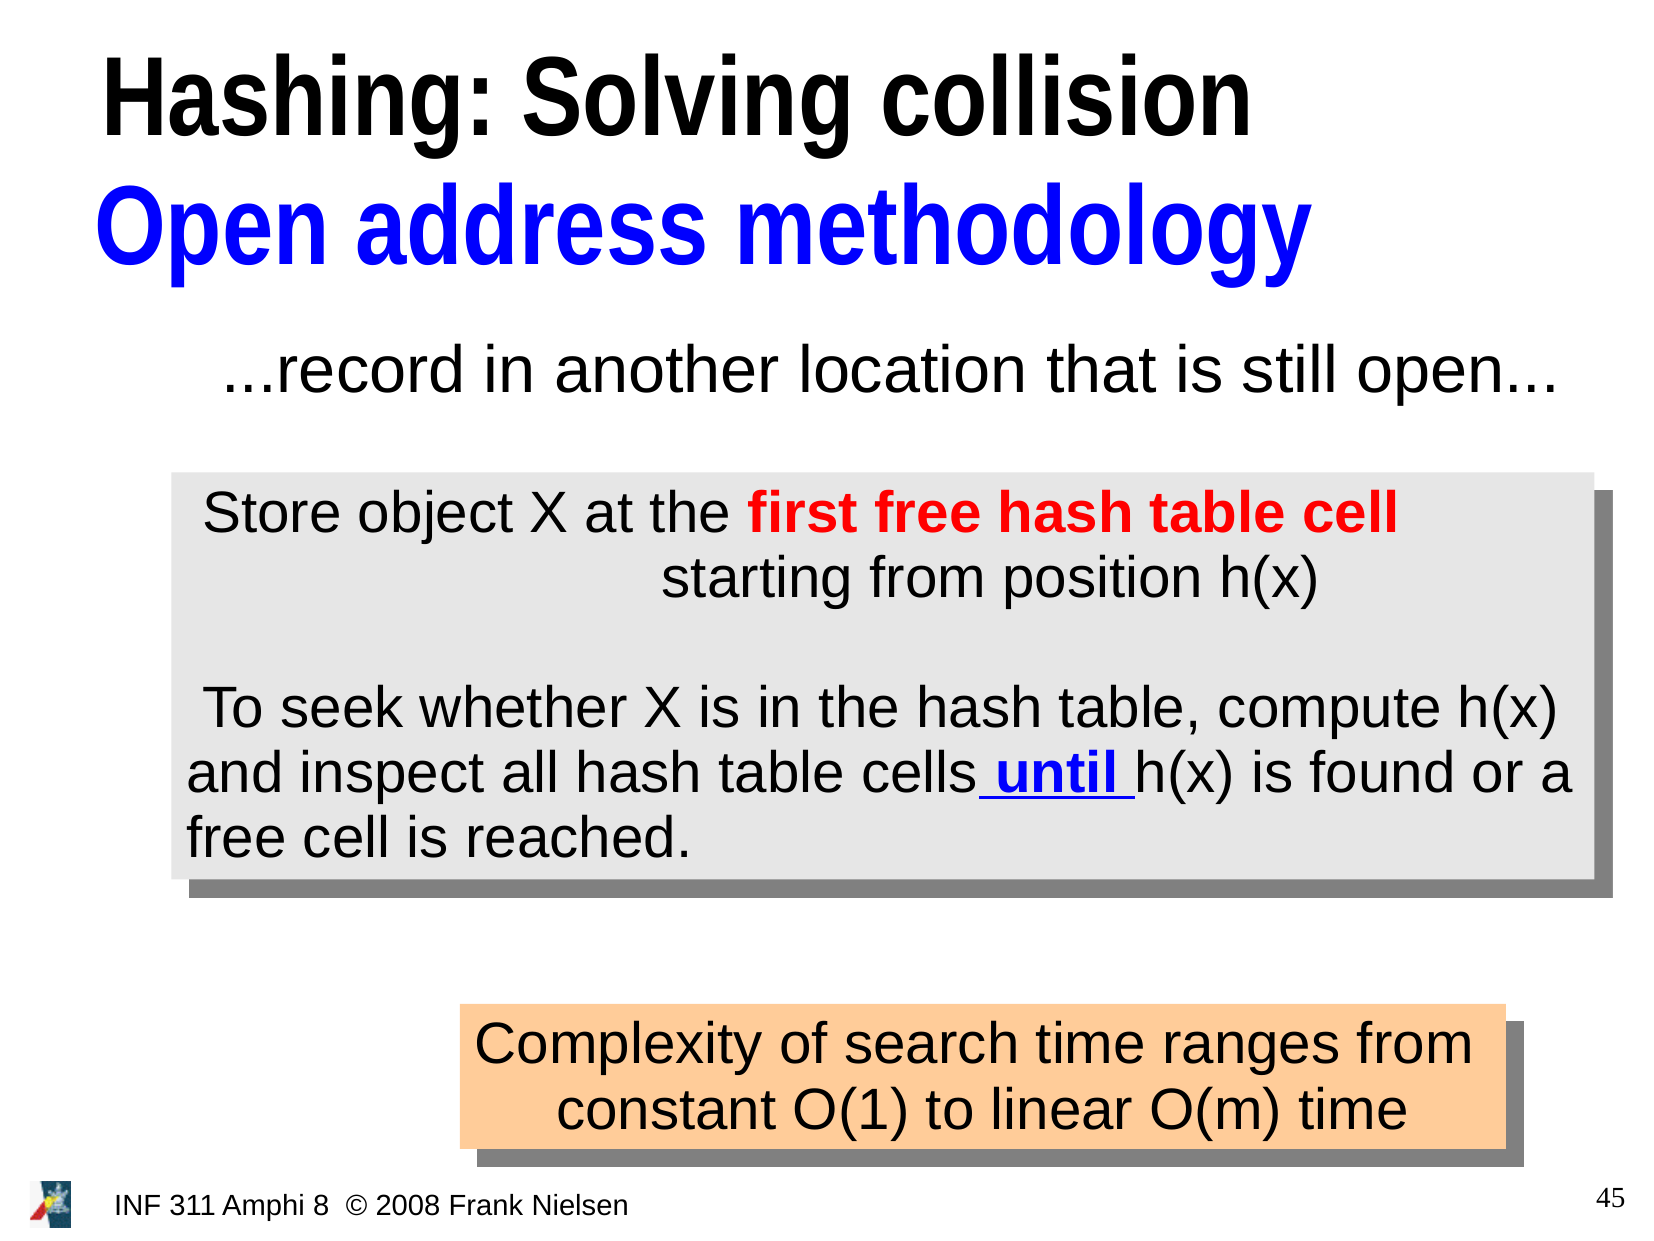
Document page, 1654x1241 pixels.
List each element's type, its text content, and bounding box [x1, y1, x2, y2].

text_box Store object X at the first free hash table cell starting from position h(x) To seek whether X is in the hash table, compute h(x) and inspect all hash table cells until h(x) is found or a free cell is reached. [171, 472, 1595, 880]
text_box Complexity of search time ranges from constant O(1) to linear O(m) time [459, 1003, 1506, 1149]
text_box Hashing: Solving collision Open address methodology [27, 22, 1328, 296]
picture [29, 1181, 71, 1228]
text_box ...record in another location that is still open... [206, 324, 1577, 415]
